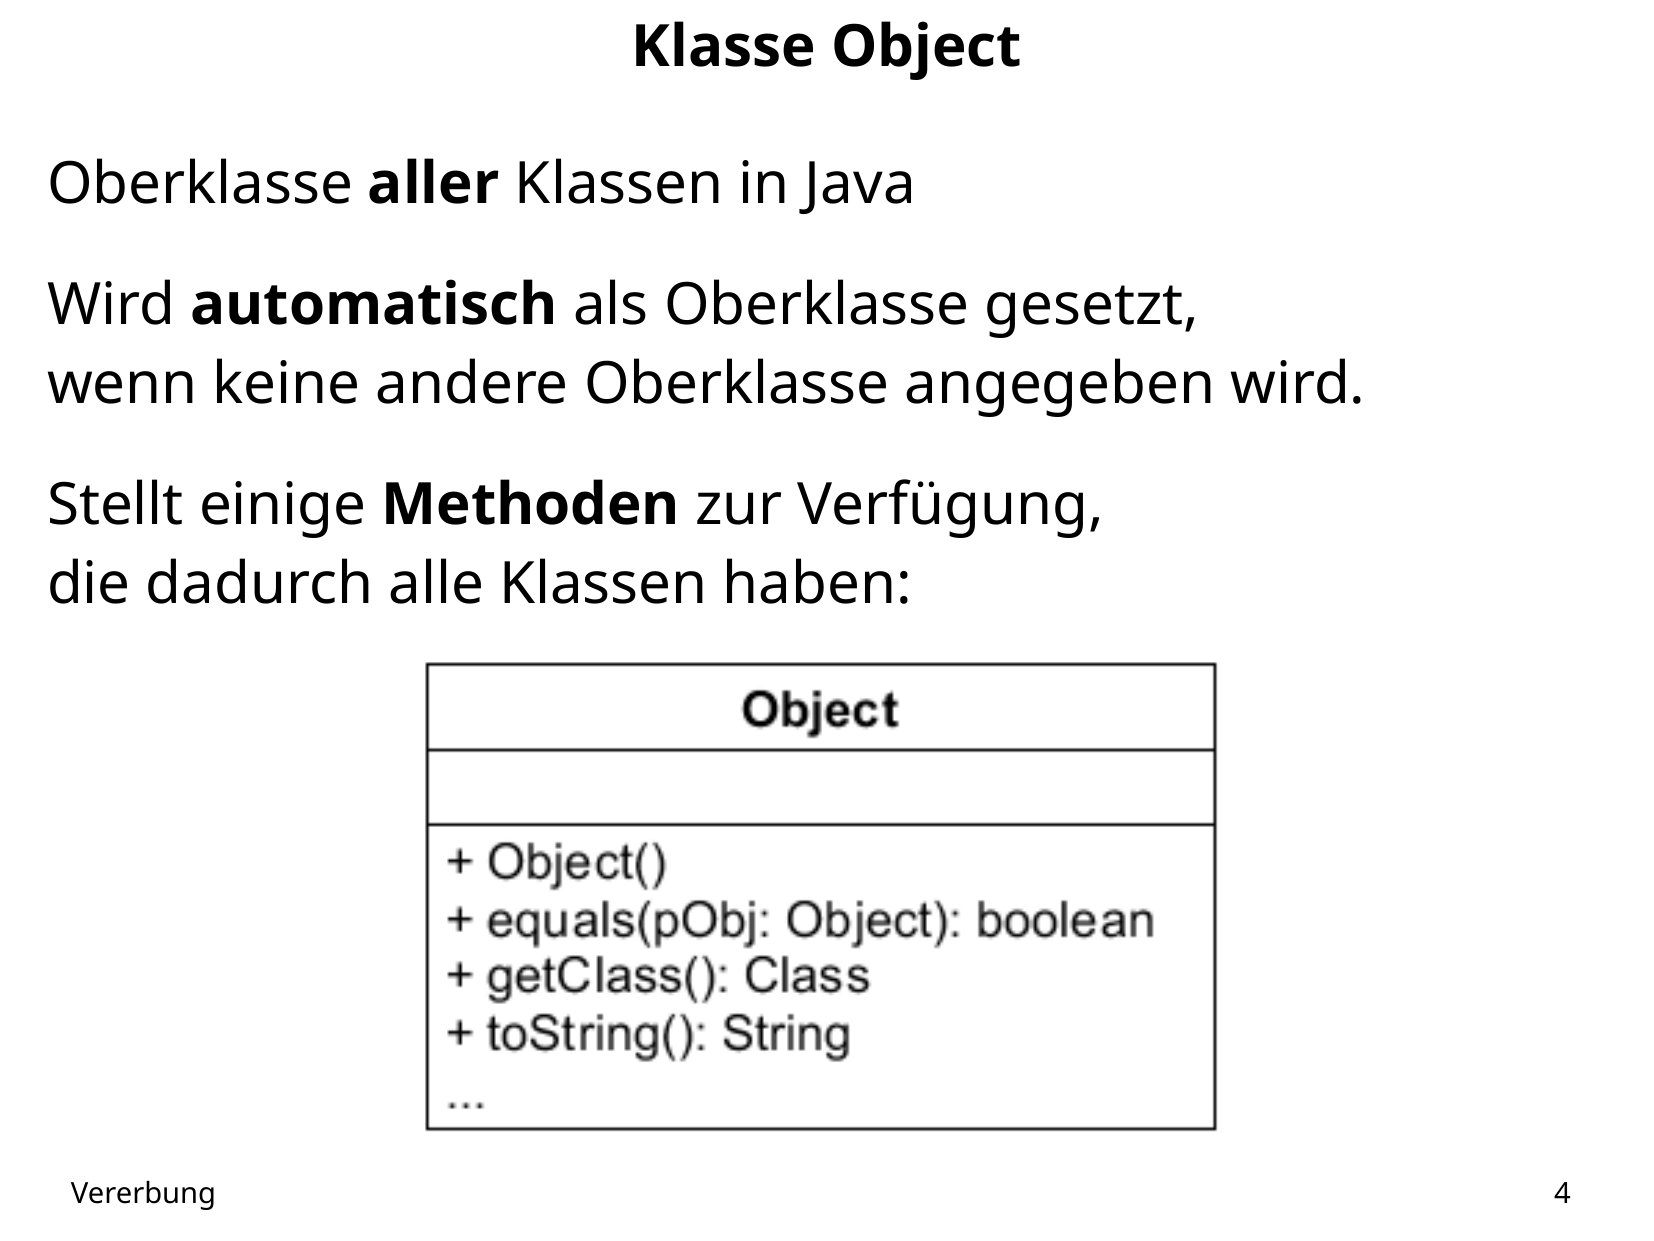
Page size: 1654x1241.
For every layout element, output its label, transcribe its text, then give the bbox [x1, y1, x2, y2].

title Klasse Object [0, 5, 1654, 83]
list Oberklasse aller Klassen in Java Wird automatisch als Oberklasse gesetzt, wenn keine andere Oberklasse angegeben wird. Stellt einige Methoden zur Verfügung, die dadurch alle Klassen haben: [47, 141, 1619, 1158]
picture [424, 661, 1220, 1134]
